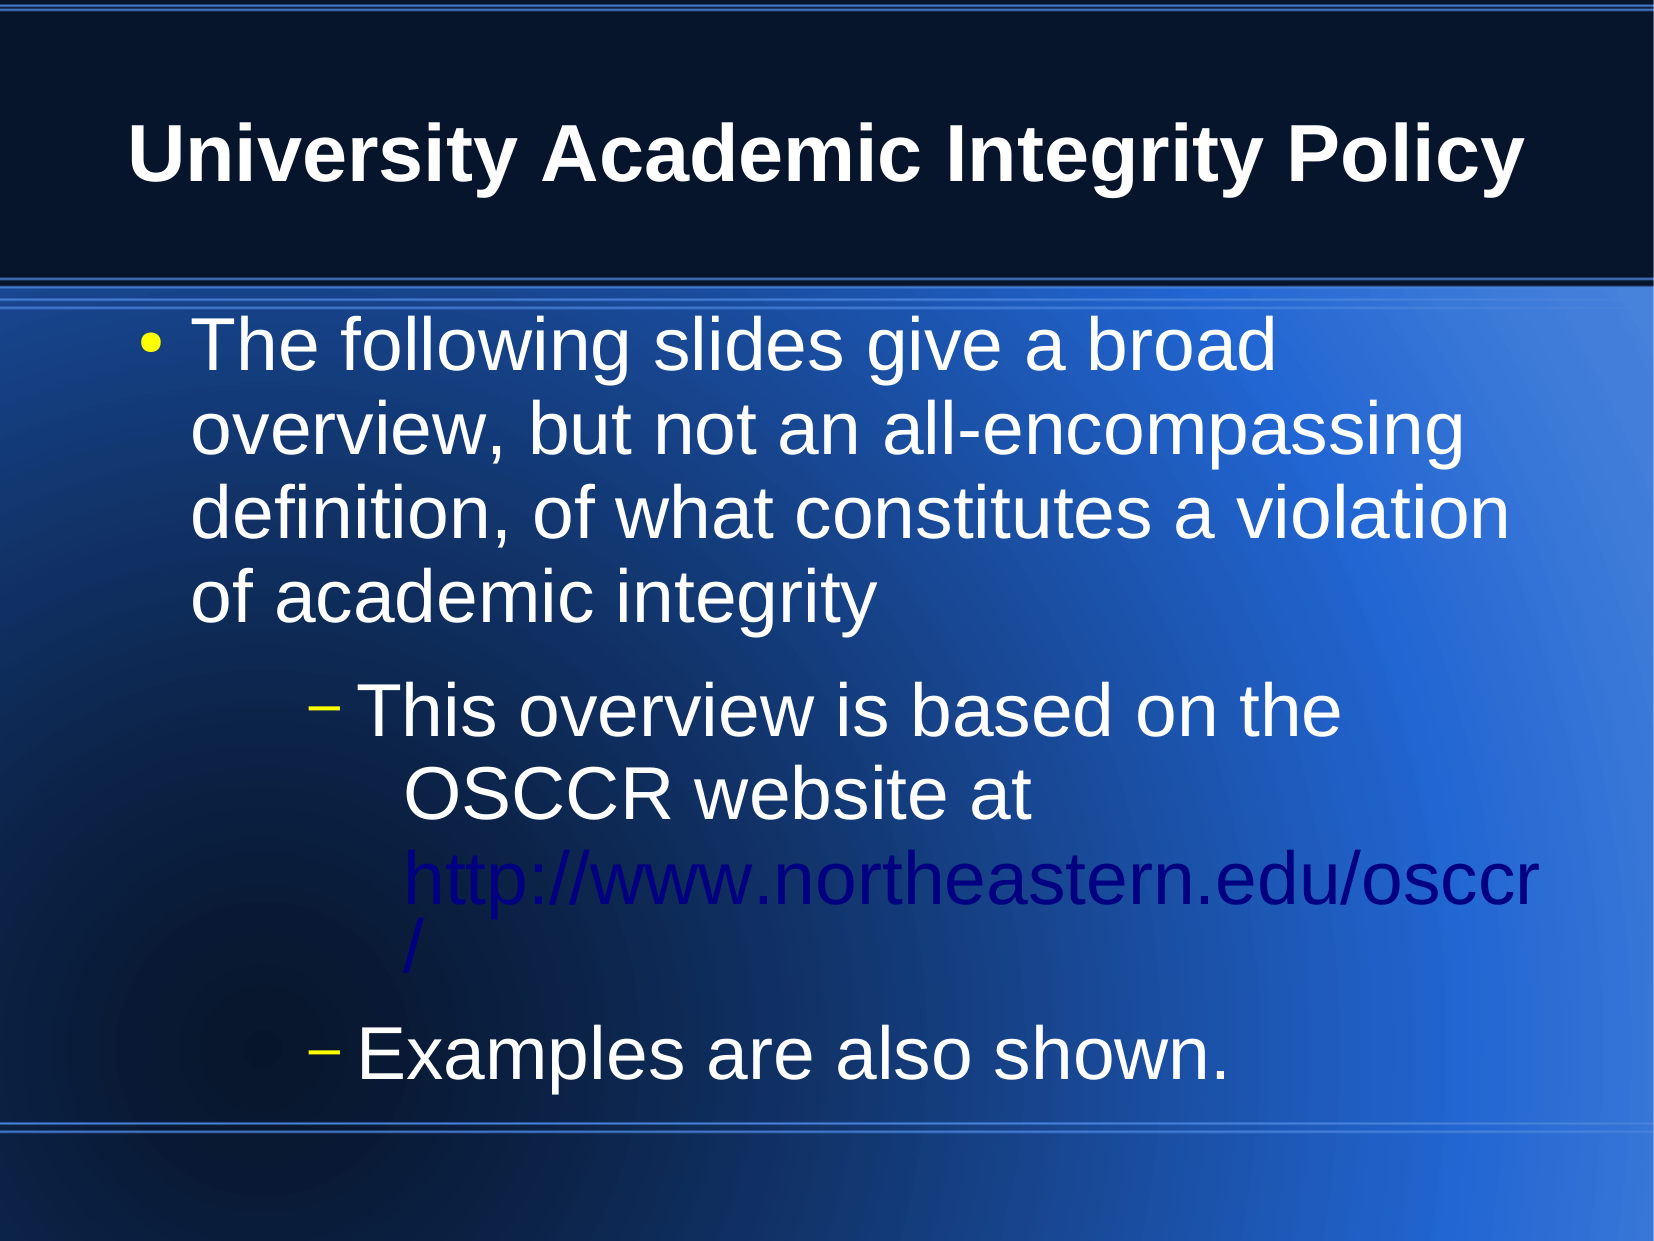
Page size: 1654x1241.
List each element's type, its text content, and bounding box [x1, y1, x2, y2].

title University Academic Integrity Policy [82, 49, 1571, 257]
list The following slides give a broad overview, but not an all-encompassing definition, of what constitutes a violation of academic integrity This overview is based on the OSCCR website at http://www.northeastern.edu/osccr/ Examples are also shown. [120, 302, 1546, 1034]
picture [0, 0, 1654, 1241]
